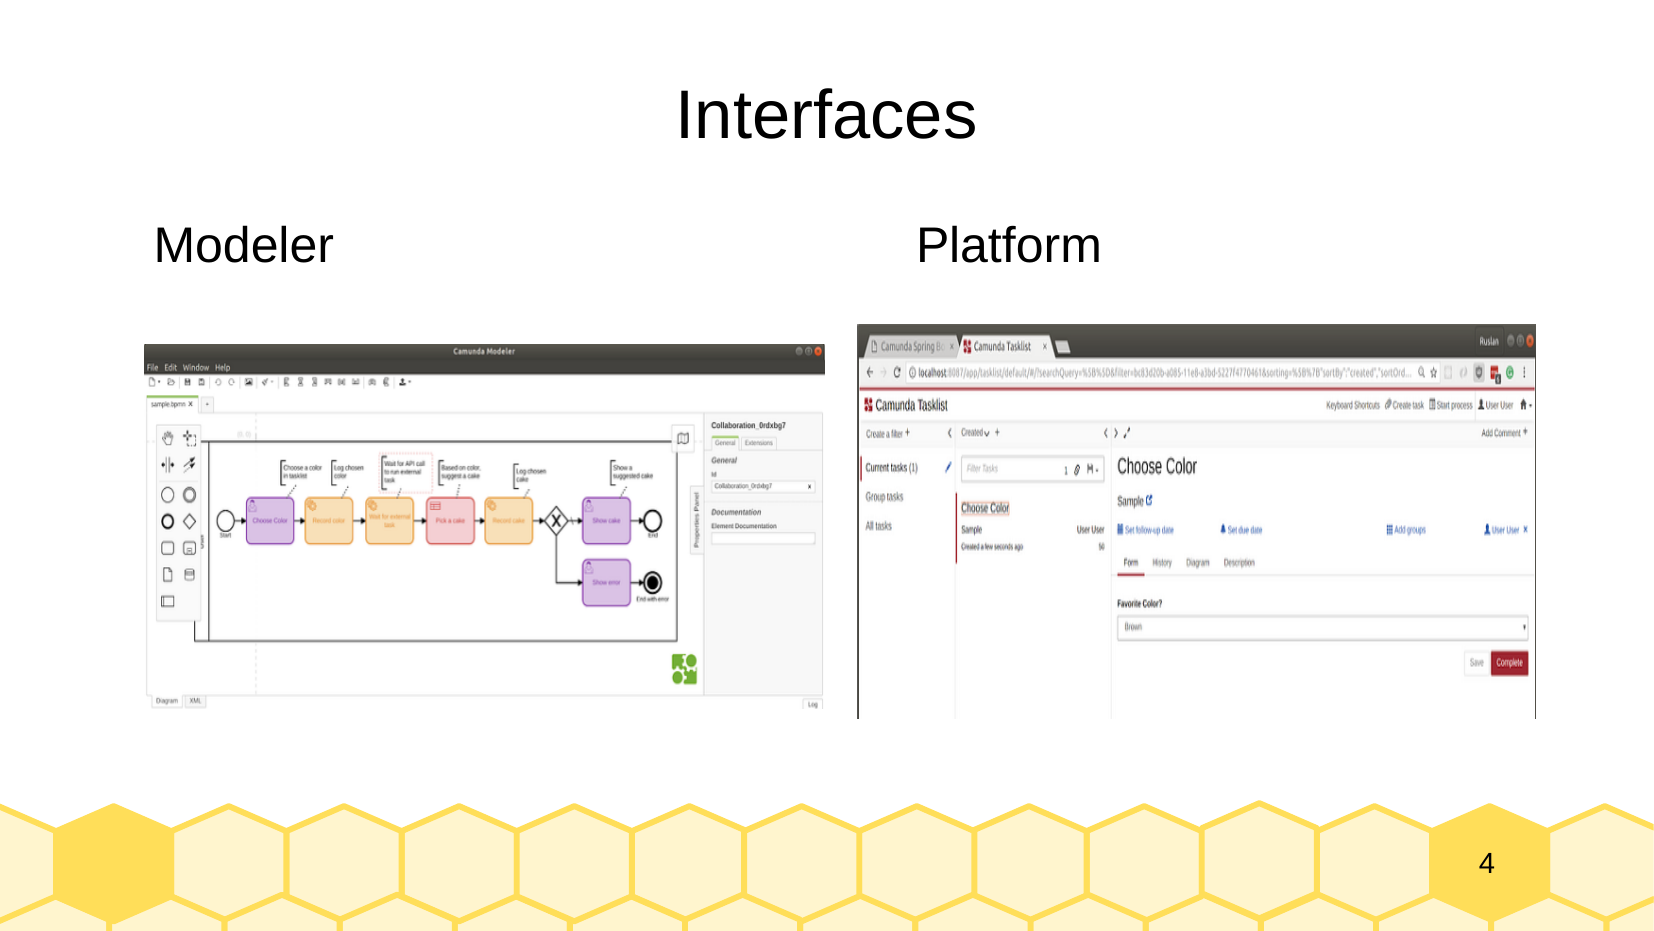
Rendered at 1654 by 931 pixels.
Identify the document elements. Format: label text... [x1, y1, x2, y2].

picture [143, 344, 827, 709]
list Modeler [82, 217, 809, 758]
picture [856, 324, 1536, 719]
title Interfaces [82, 37, 1571, 193]
list Platform [845, 217, 1572, 758]
